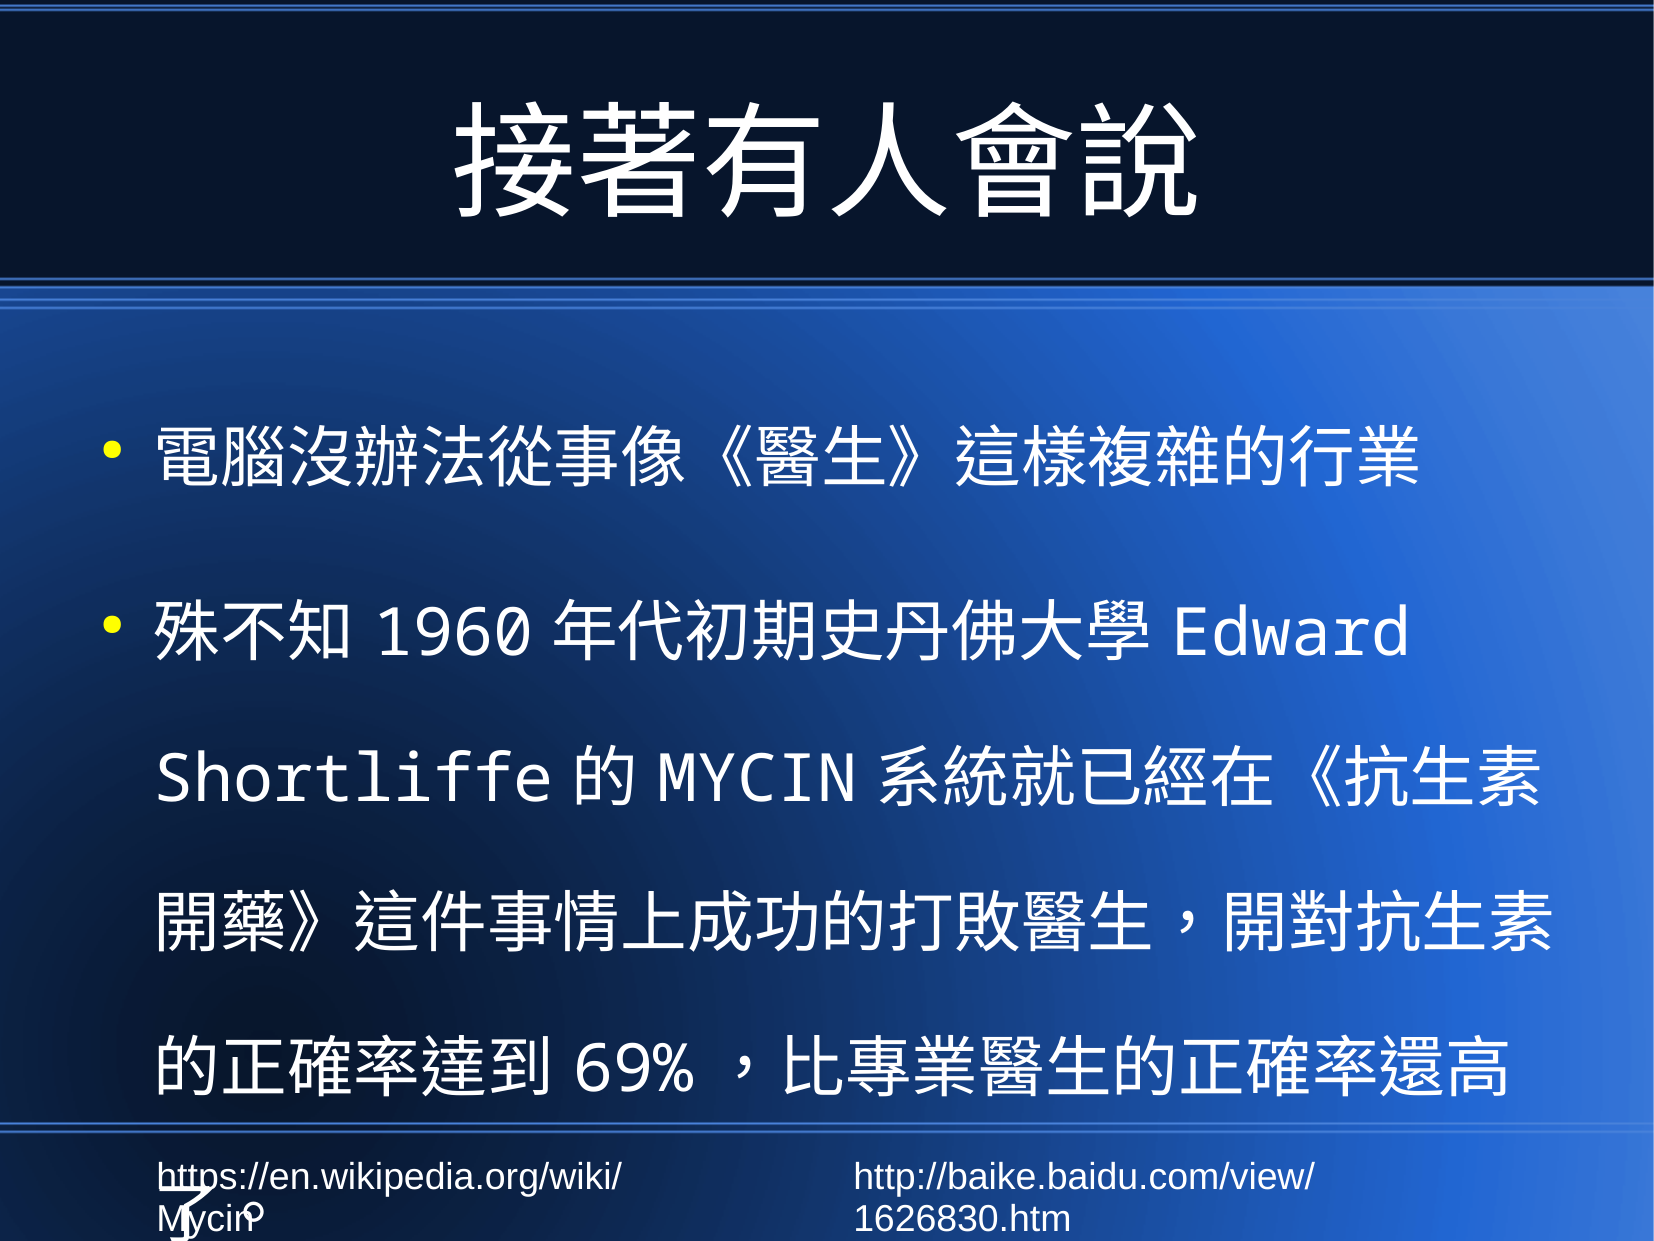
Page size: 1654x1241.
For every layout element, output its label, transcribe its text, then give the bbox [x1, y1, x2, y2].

title 接著有人會說 [82, 49, 1571, 257]
picture [0, 0, 1654, 1241]
list 電腦沒辦法從事像《醫生》這樣複雜的行業 殊不知1960年代初期史丹佛大學Edward Shortliffe的MYCIN系統就已經在《抗生素開藥》這件事情上成功的打敗醫生，開對抗生素的正確率達到69%，比專業醫生的正確率還高了。 [82, 355, 1571, 1241]
text_box https://en.wikipedia.org/wiki/Mycin [141, 1147, 734, 1205]
text_box http://baike.baidu.com/view/1626830.htm [838, 1147, 1548, 1205]
